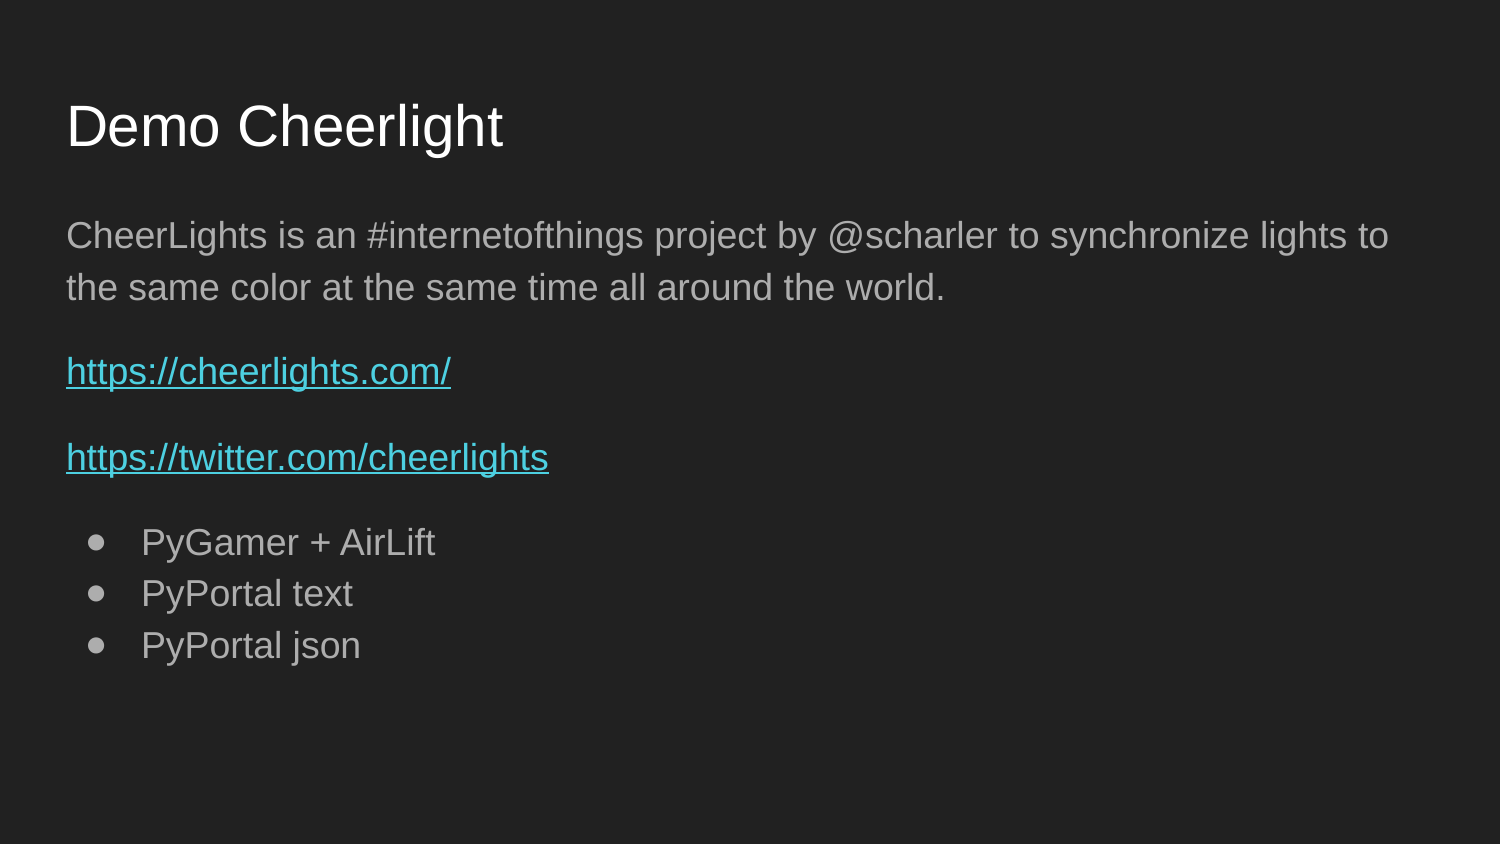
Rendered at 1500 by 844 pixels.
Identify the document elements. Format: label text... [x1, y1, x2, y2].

list CheerLights is an #internetofthings project by @scharler to synchronize lights to the same color at the same time all around the world. https://cheerlights.com/ https://twitter.com/cheerlights PyGamer + AirLift PyPortal text PyPortal json [51, 189, 1449, 750]
title Demo Cheerlight [51, 72, 1449, 167]
